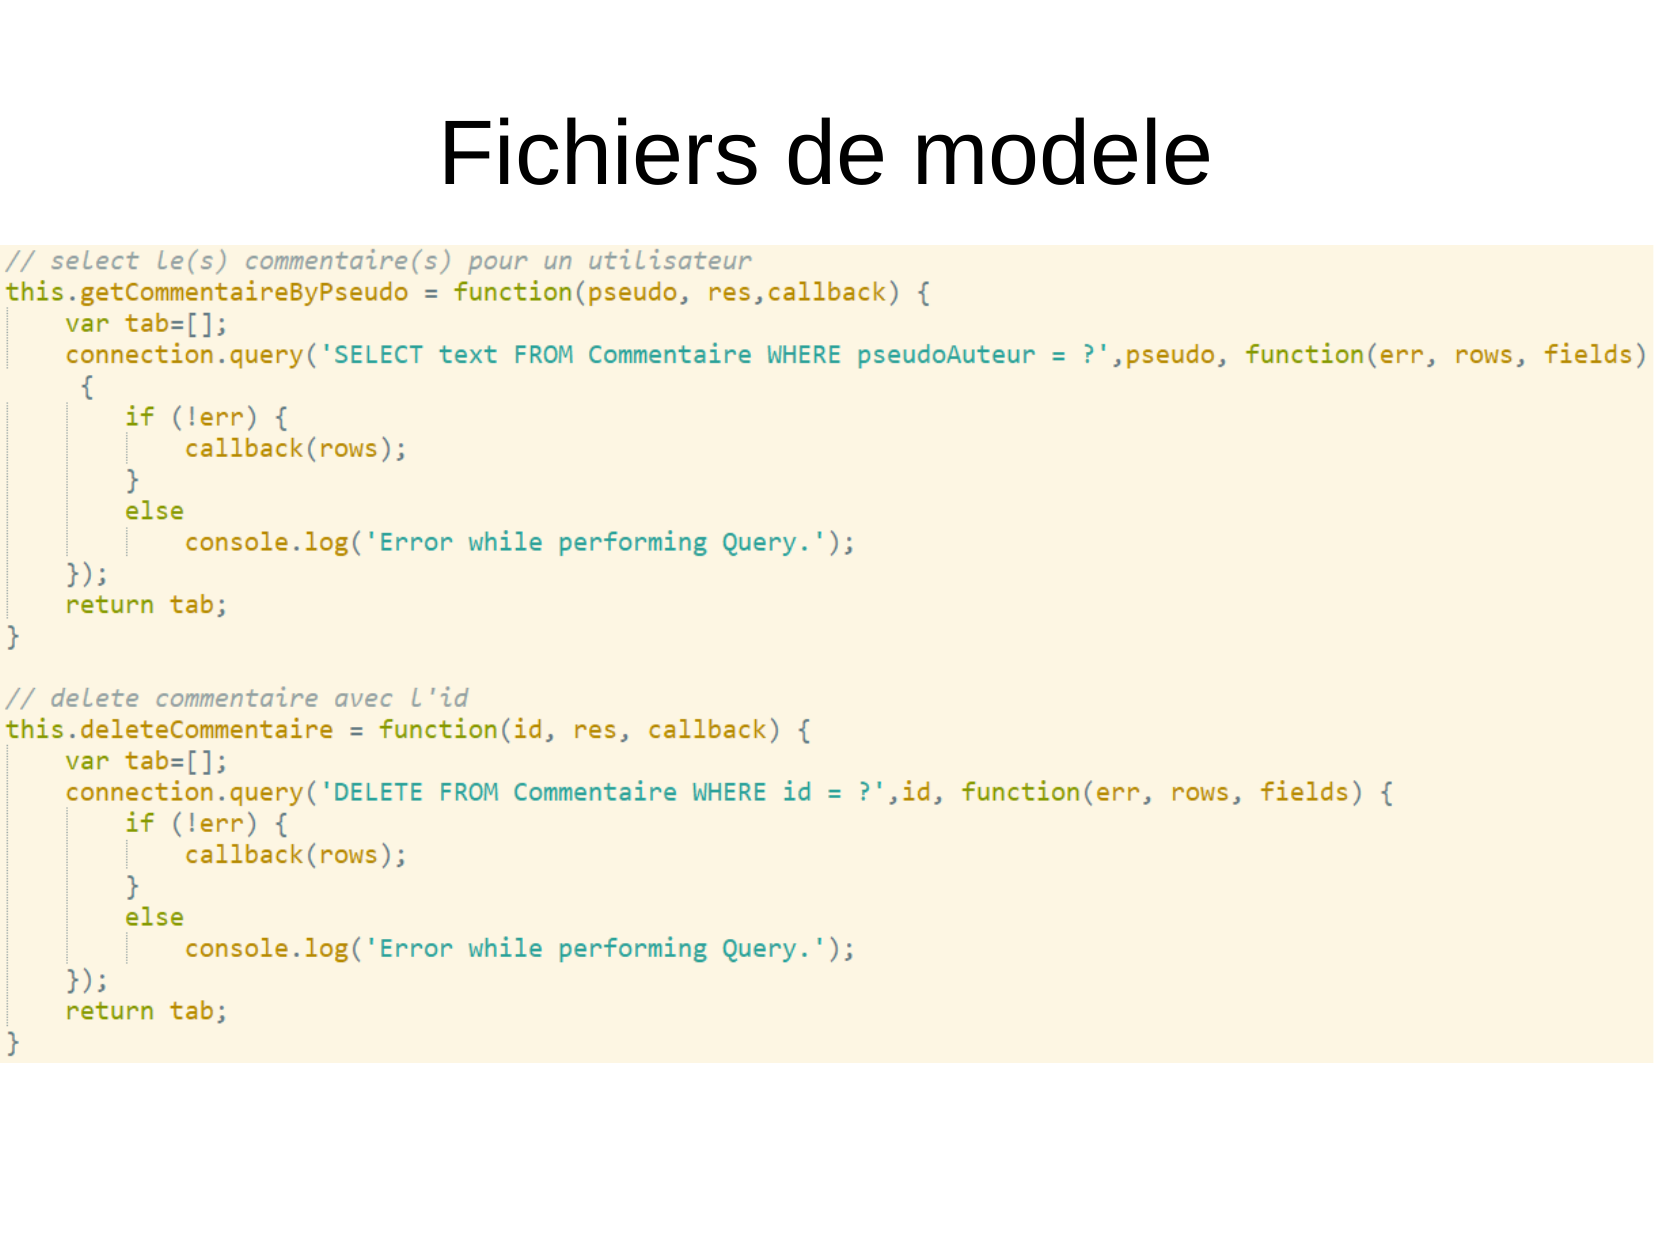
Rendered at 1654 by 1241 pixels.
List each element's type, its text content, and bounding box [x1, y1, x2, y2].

picture [0, 245, 1654, 1063]
title Fichiers de modele [82, 49, 1571, 245]
